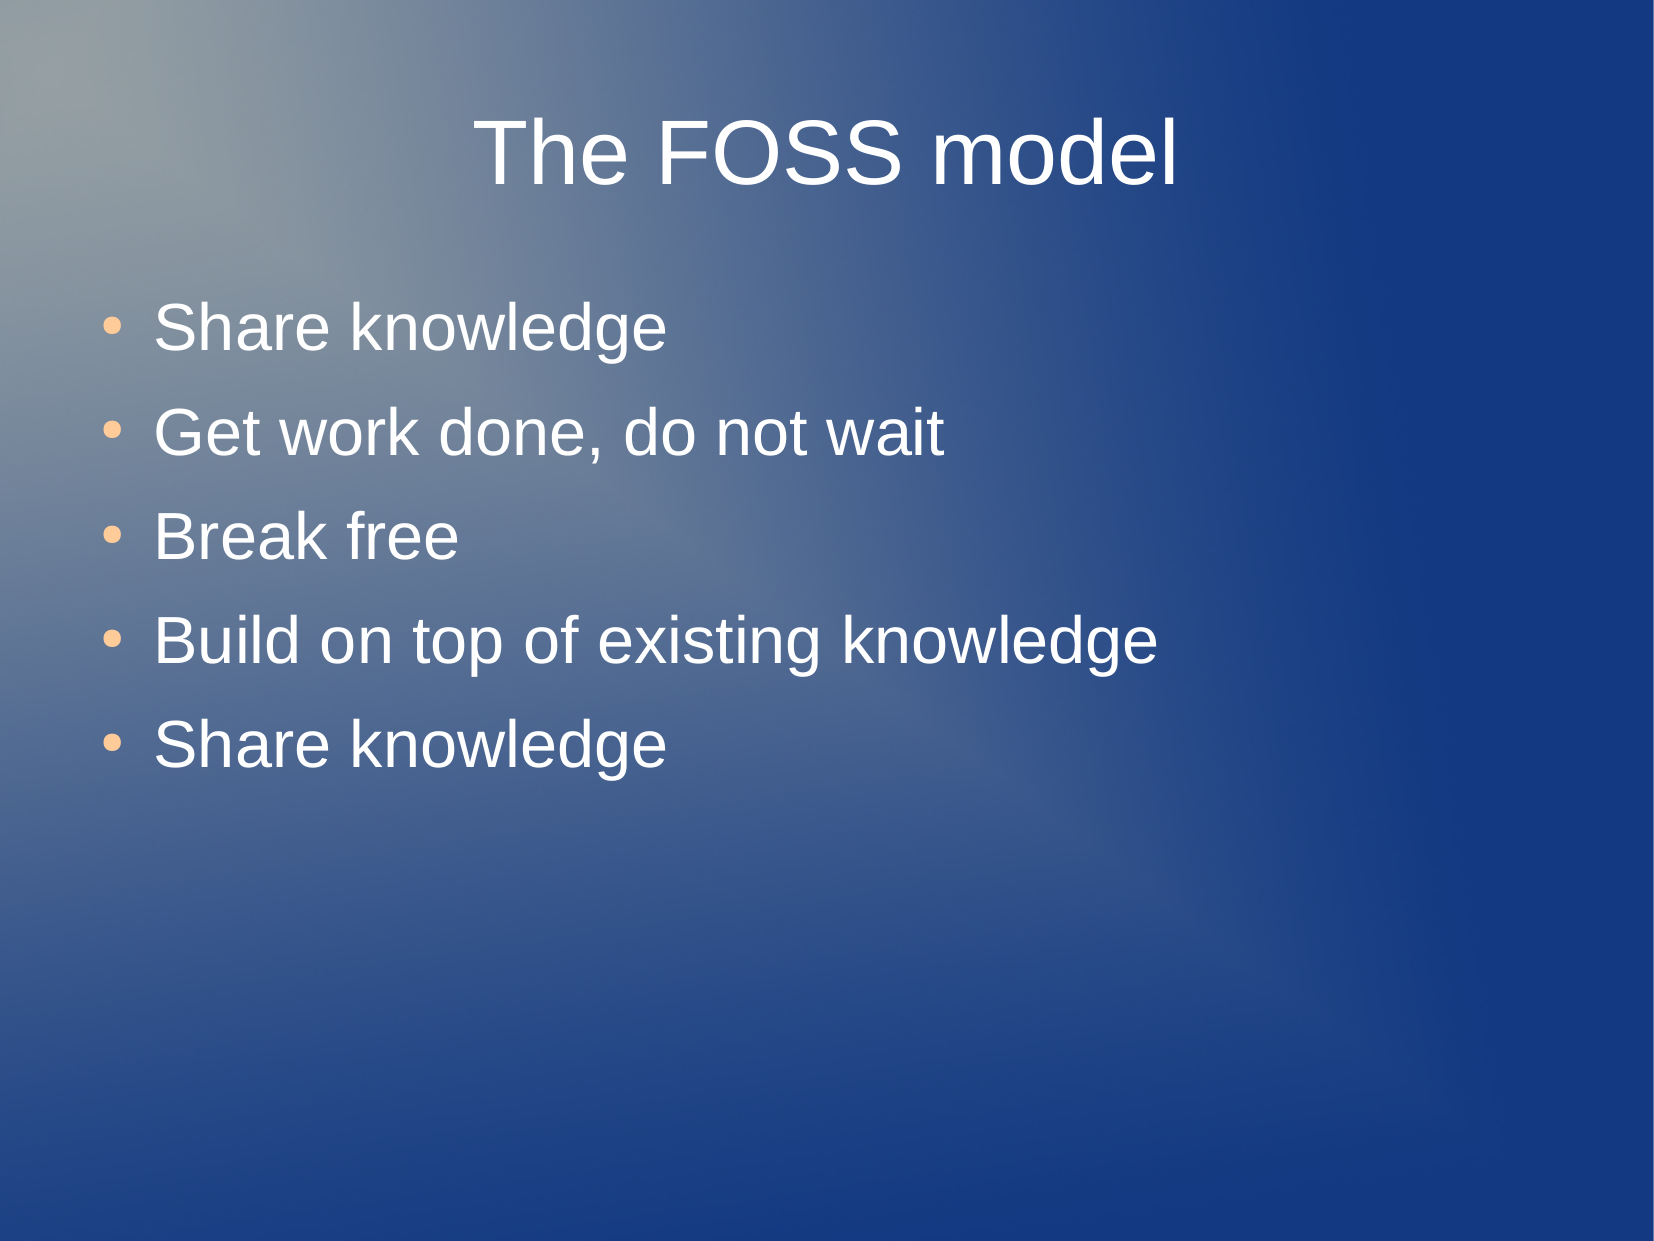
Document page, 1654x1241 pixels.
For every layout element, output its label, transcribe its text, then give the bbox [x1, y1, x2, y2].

list Share knowledge Get work done, do not wait Break free Build on top of existing knowledge Share knowledge [82, 290, 1571, 1094]
title The FOSS model [82, 56, 1571, 250]
picture [0, 0, 1654, 1241]
